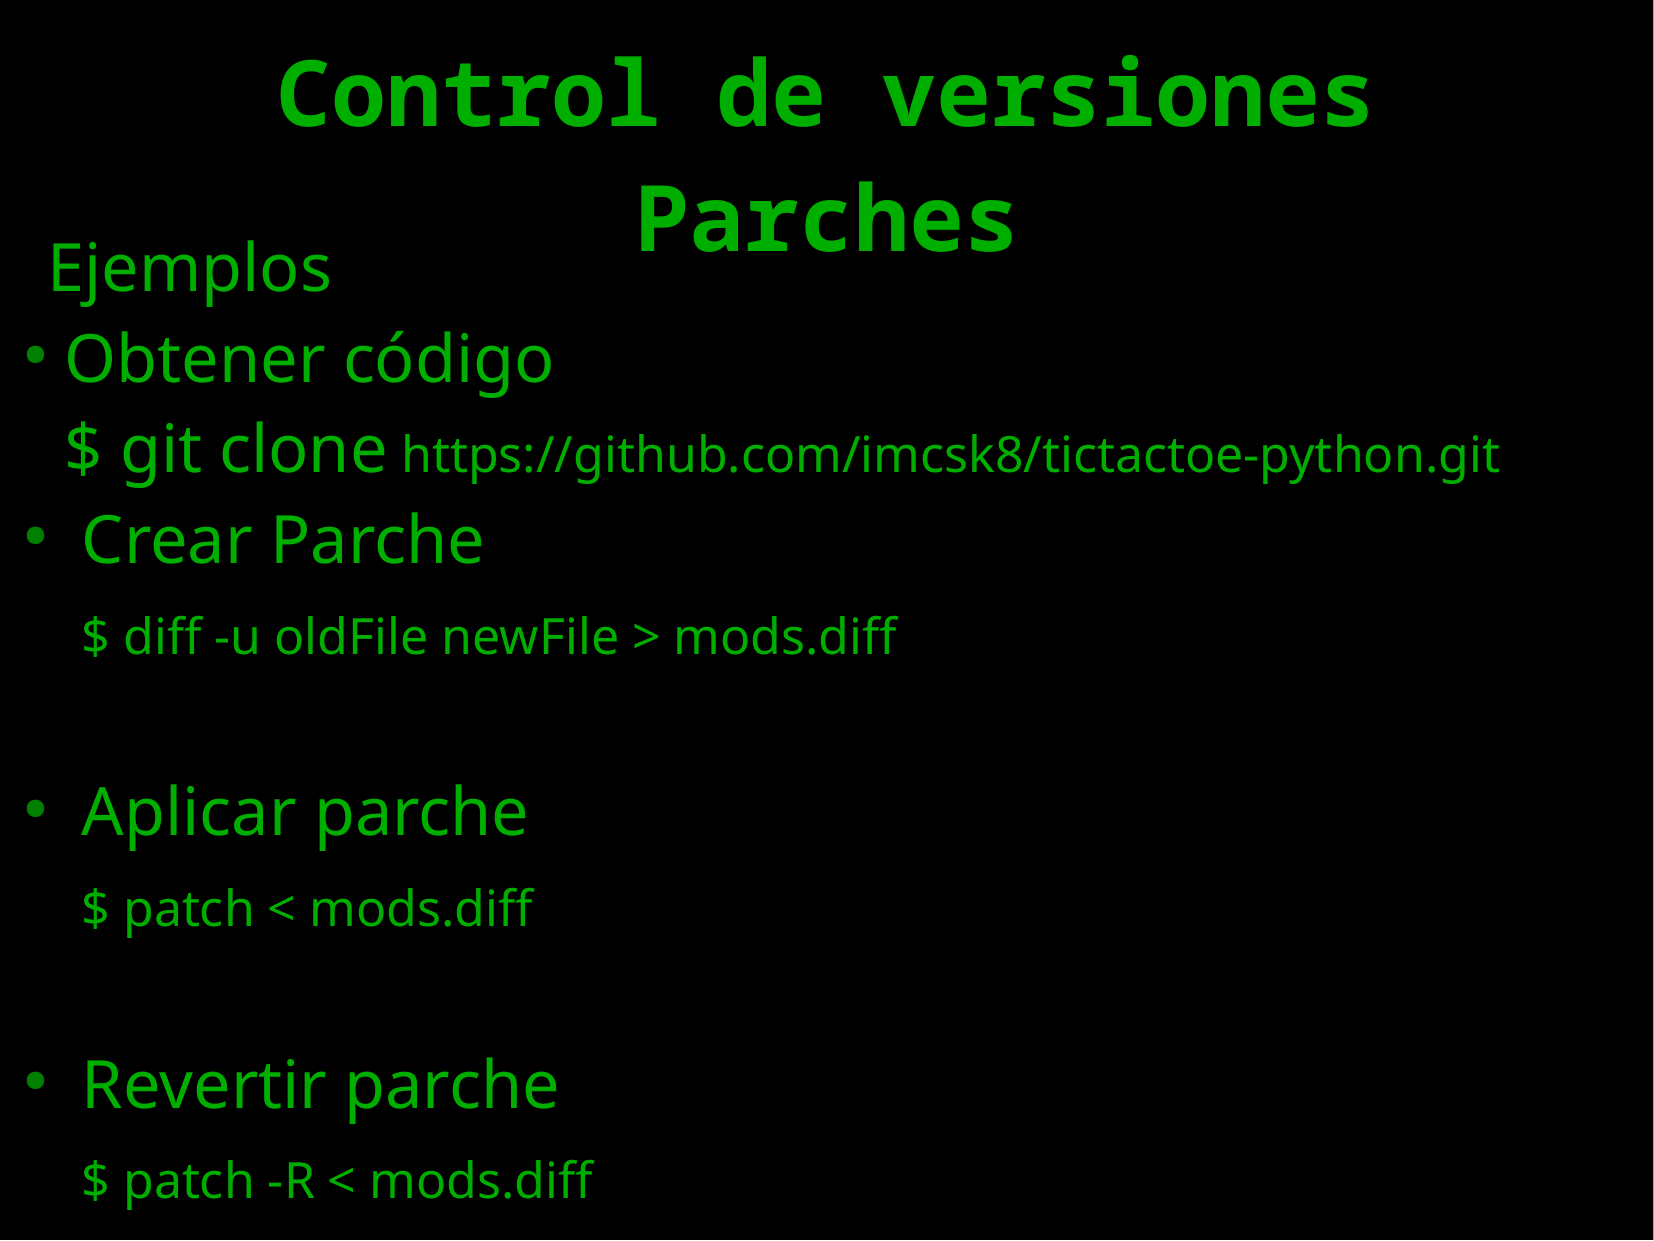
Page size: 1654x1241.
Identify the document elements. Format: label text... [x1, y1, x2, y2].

title Control de versiones Parches [82, 43, 1571, 263]
text_box Ejemplos Obtener código $ git clone https://github.com/imcsk8/tictactoe-python.git Crear Parche $ diff -u oldFile newFile > mods.diff Aplicar parche $ patch < mods.diff Revertir parche $ patch -R < mods.diff [23, 263, 1642, 1175]
